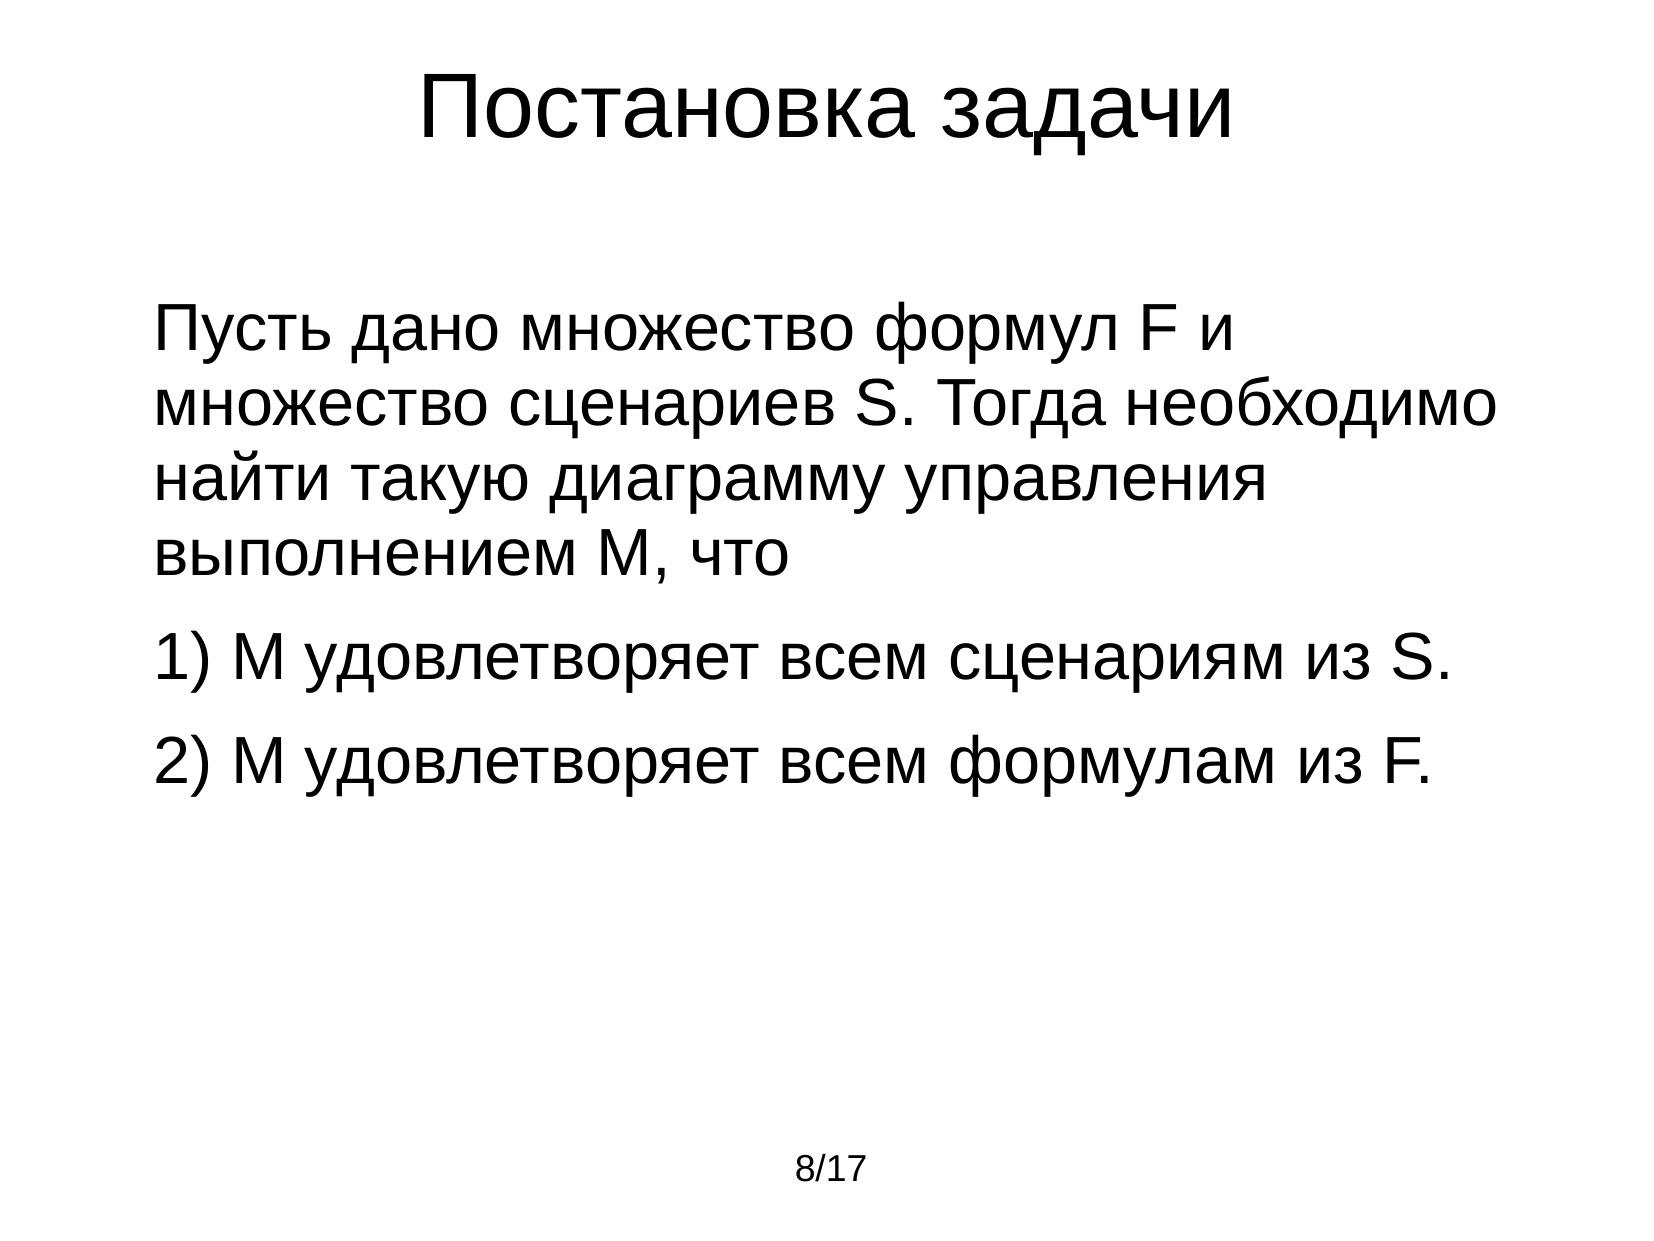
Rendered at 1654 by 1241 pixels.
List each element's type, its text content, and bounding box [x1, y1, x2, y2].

text_box 8/17 [780, 1140, 916, 1197]
list Пусть дано множество формул F и множество сценариев S. Тогда необходимо найти такую диаграмму управления выполнением M, что 1) M удовлетворяет всем сценариям из S. 2) M удовлетворяет всем формулам из F. [82, 290, 1571, 1010]
title Постановка задачи [82, 15, 1571, 197]
